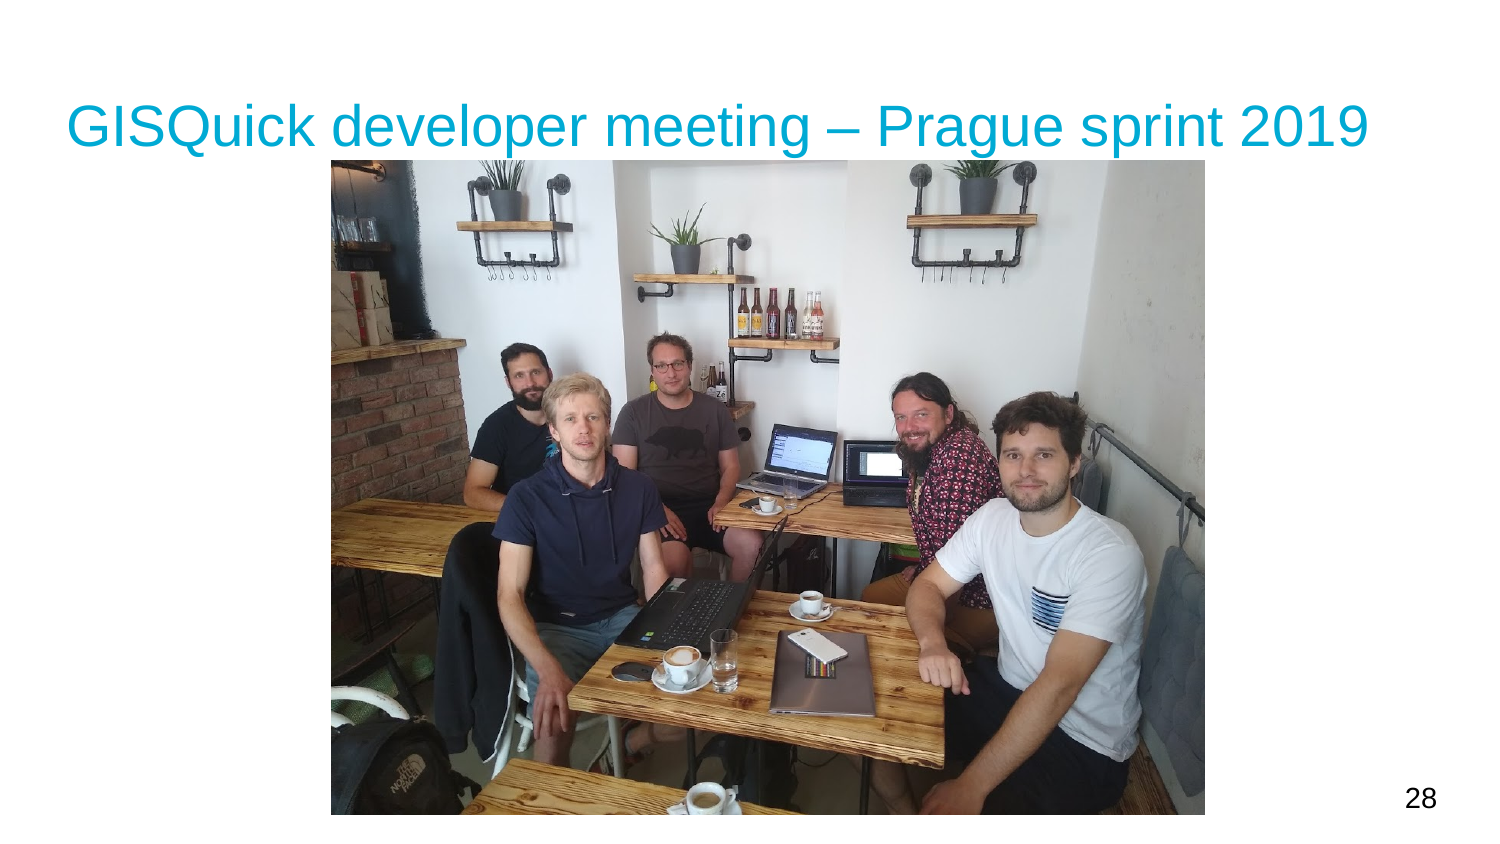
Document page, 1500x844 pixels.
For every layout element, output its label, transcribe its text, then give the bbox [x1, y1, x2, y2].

picture [331, 160, 1205, 815]
title GISQuick developer meeting – Prague sprint 2019 [51, 72, 1449, 167]
slide_number <číslo> [1389, 764, 1480, 830]
